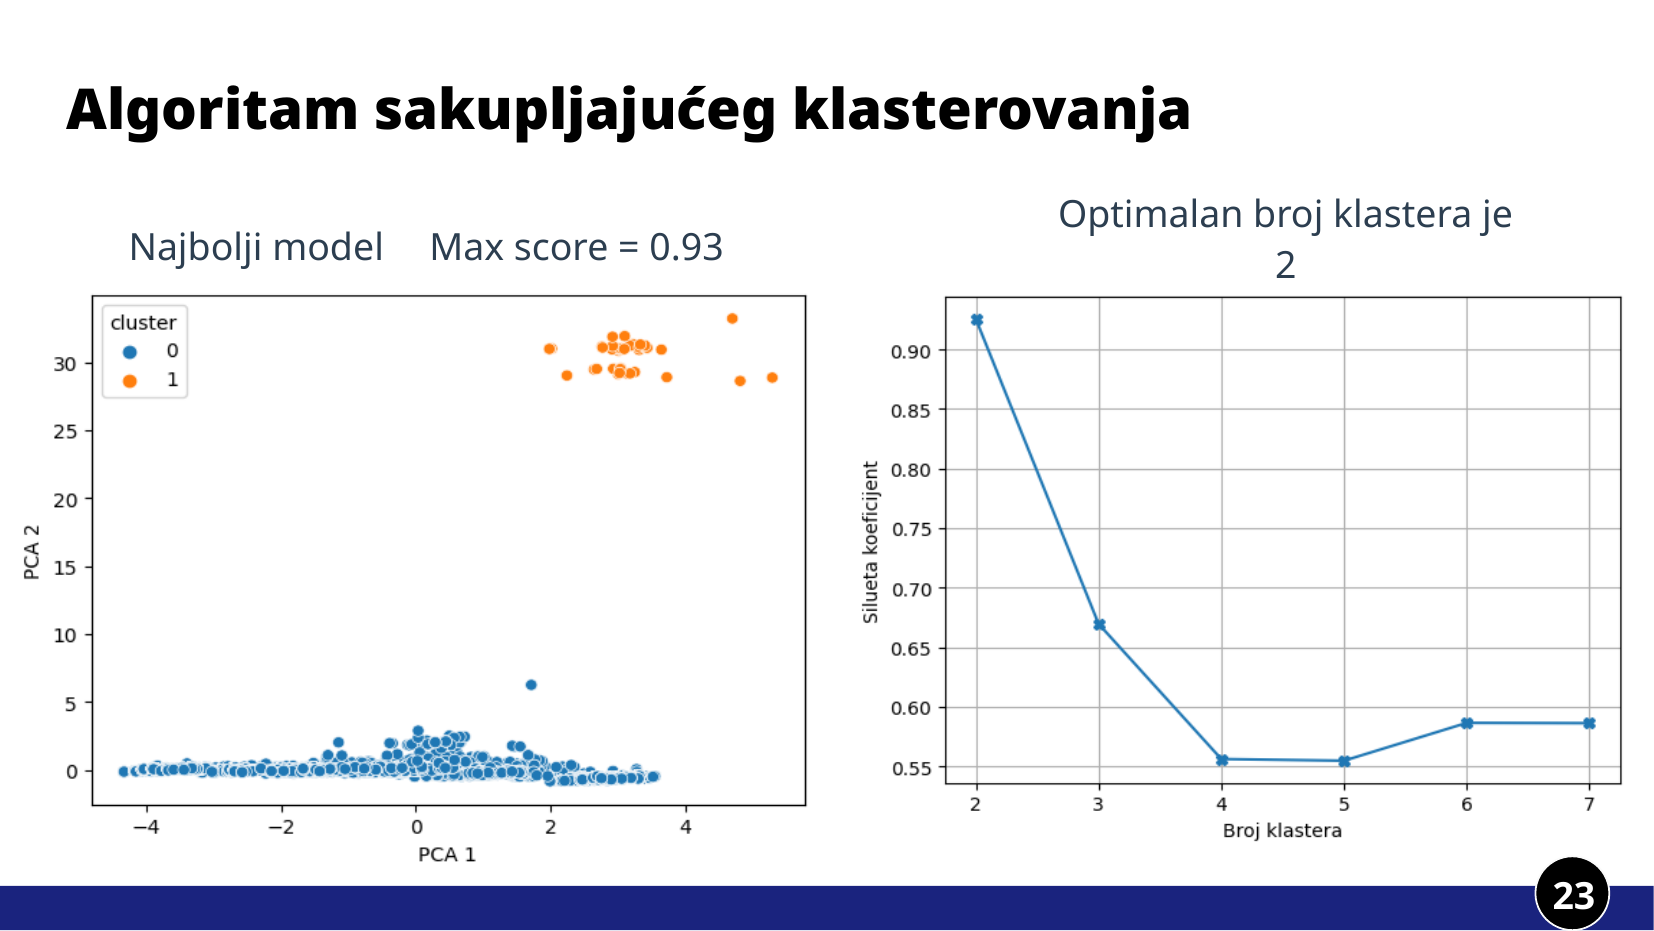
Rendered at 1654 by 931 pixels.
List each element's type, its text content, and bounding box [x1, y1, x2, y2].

text_box Max score = 0.93 [387, 214, 767, 277]
picture [10, 283, 818, 878]
text_box Optimalan broj klastera je 2 [1039, 207, 1533, 270]
picture [850, 285, 1634, 853]
title Algoritam sakupljajućeg klasterovanja [66, 48, 1603, 168]
text_box Najbolji model [86, 214, 387, 277]
